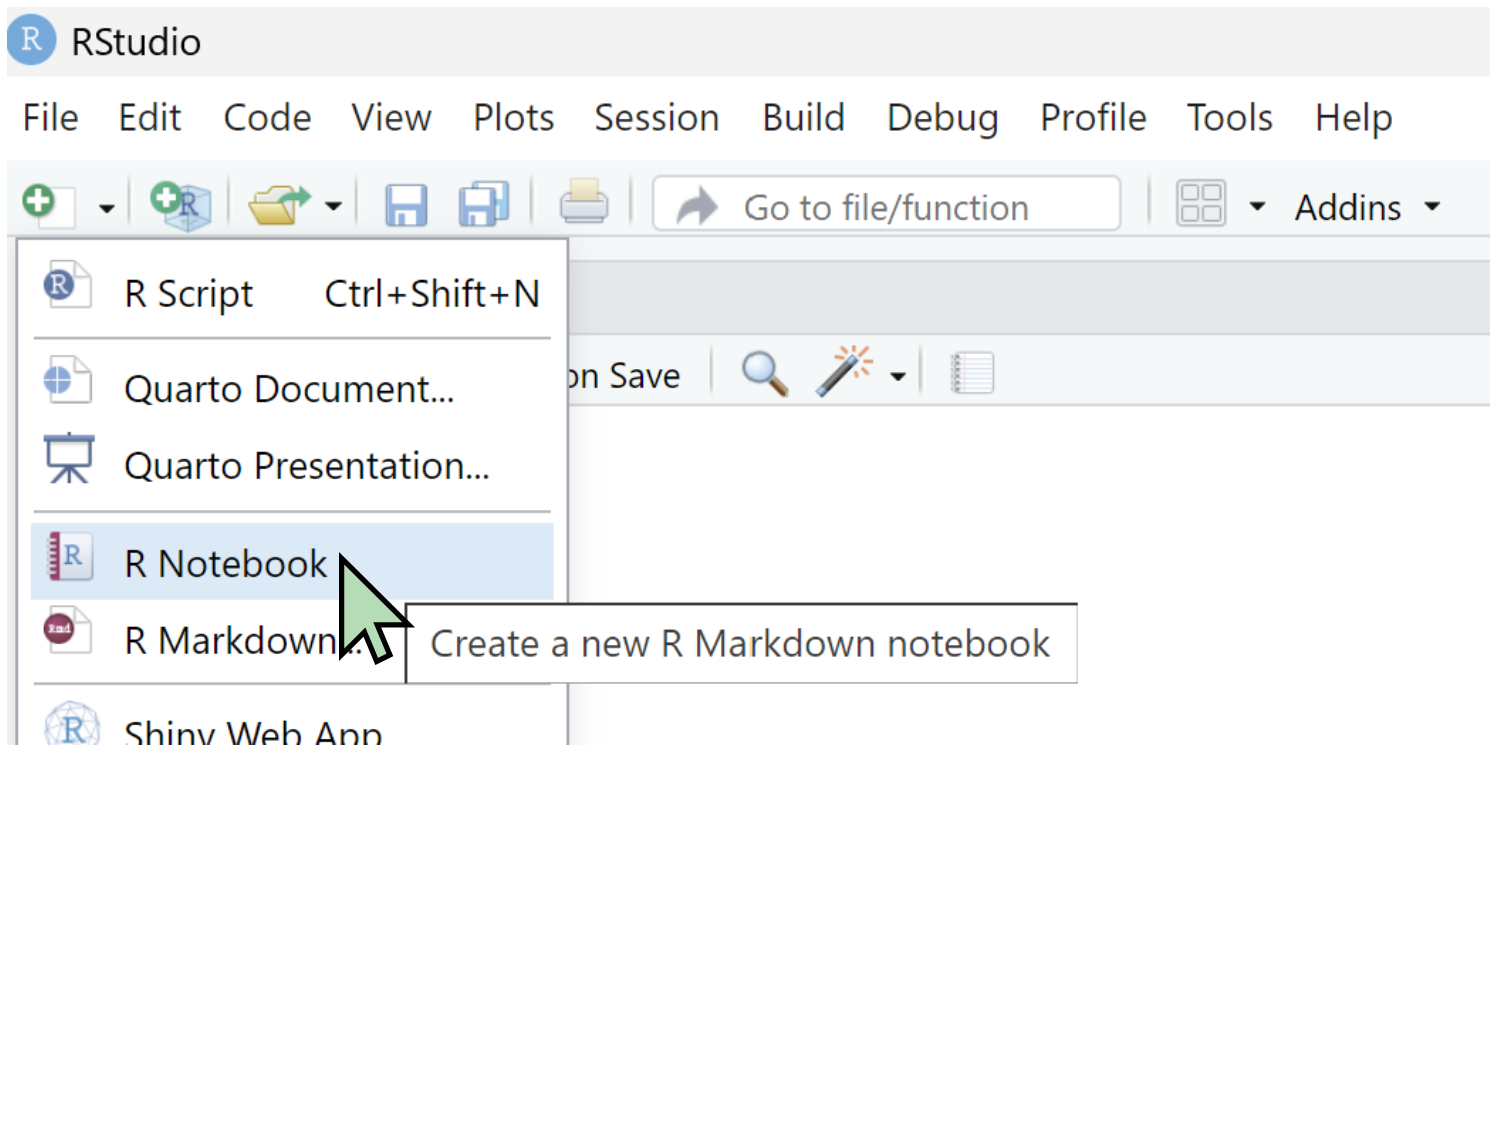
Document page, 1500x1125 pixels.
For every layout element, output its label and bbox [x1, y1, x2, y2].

picture [7, 7, 1490, 745]
